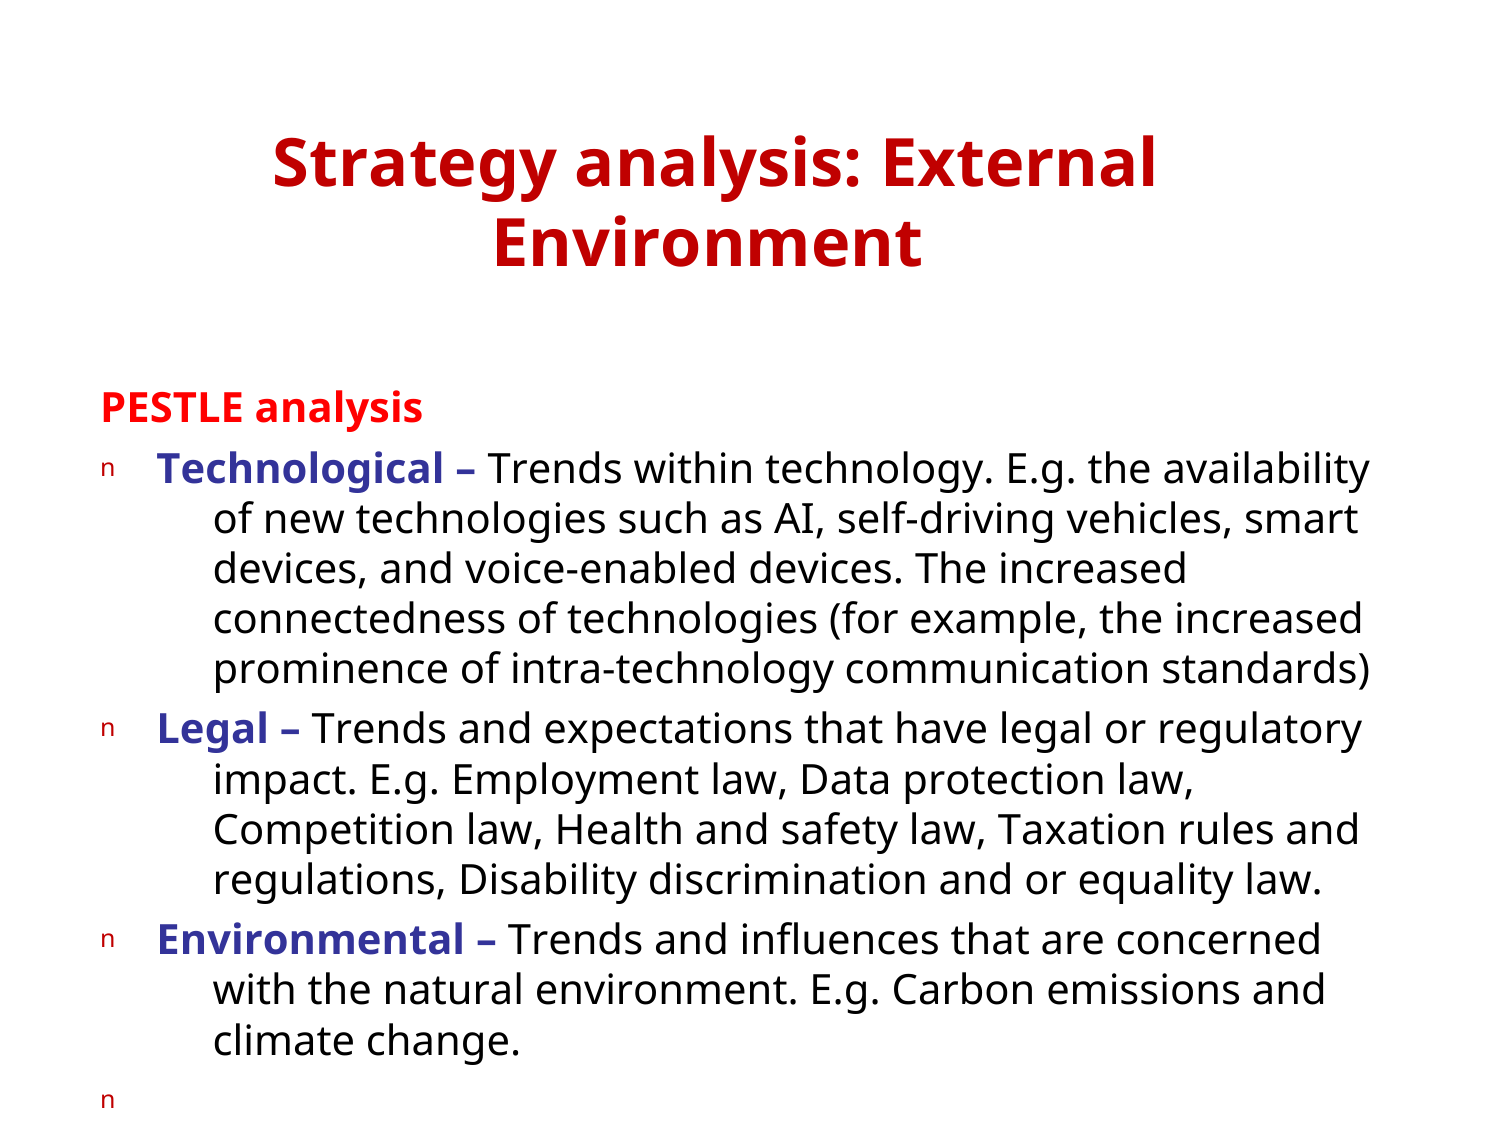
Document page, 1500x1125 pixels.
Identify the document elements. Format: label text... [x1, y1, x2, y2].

title Strategy analysis: External Environment [145, 90, 1288, 288]
list PESTLE analysis Technological – Trends within technology. E.g. the availability of new technologies such as AI, self-driving vehicles, smart devices, and voice-enabled devices. The increased connectedness of technologies (for example, the increased prominence of intra-technology communication standards) Legal – Trends and expectations that have legal or regulatory impact. E.g. Employment law, Data protection law, Competition law, Health and safety law, Taxation rules and regulations, Disability discrimination and or equality law. Environmental – Trends and influences that are concerned with the natural environment. E.g. Carbon emissions and climate change. [85, 373, 1415, 1112]
